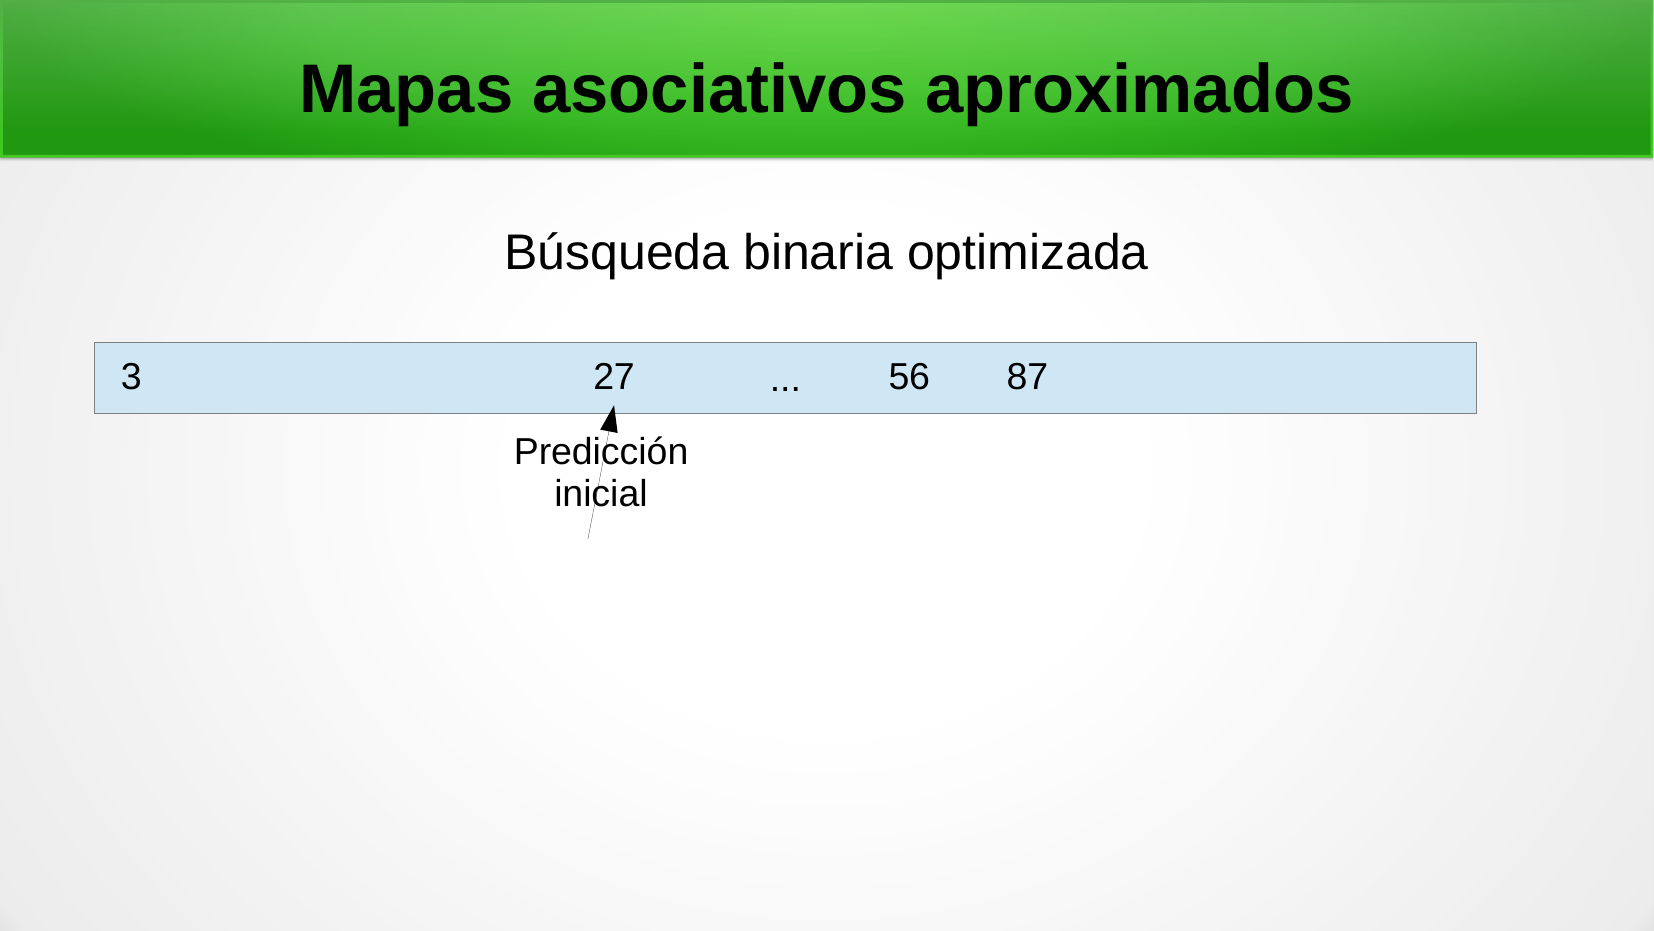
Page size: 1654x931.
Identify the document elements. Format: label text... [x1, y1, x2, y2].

text_box ... [94, 342, 1477, 414]
text_box 87 [991, 348, 1064, 406]
text_box 56 [873, 348, 945, 406]
list Búsqueda binaria optimizada [82, 224, 1571, 764]
text_box 27 [578, 348, 650, 406]
text_box 3 [106, 348, 178, 406]
title Mapas asociativos aproximados [82, 35, 1571, 142]
